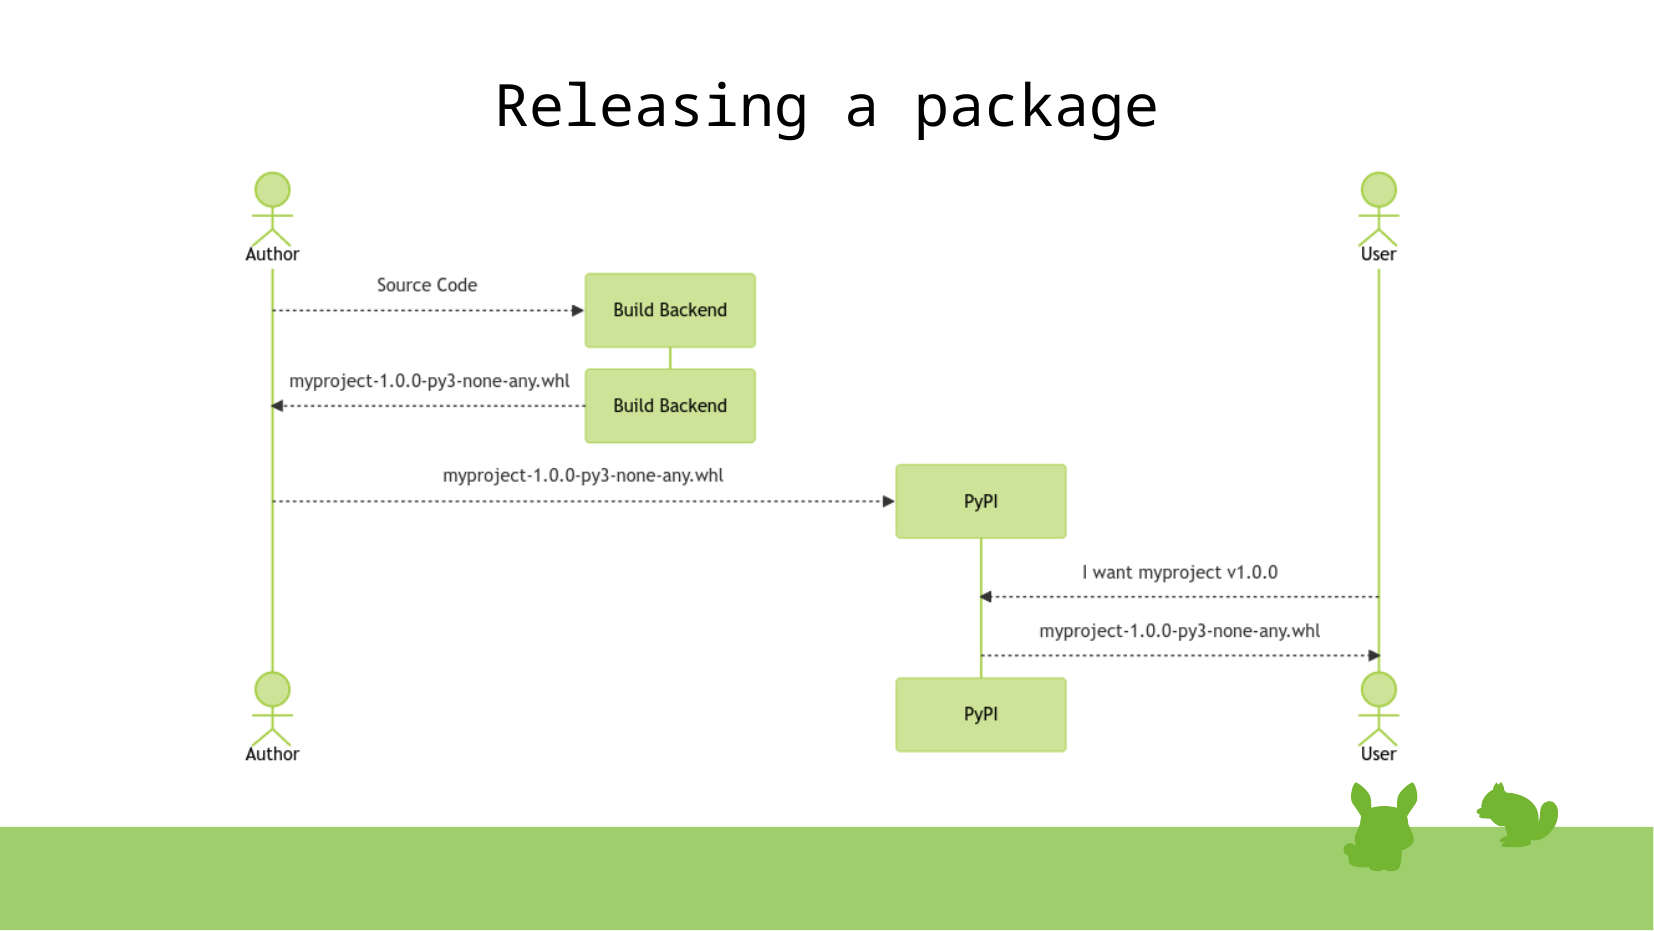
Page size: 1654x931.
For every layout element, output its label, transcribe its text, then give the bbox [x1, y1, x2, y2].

title Releasing a package [88, 29, 1565, 178]
picture [226, 151, 1427, 780]
